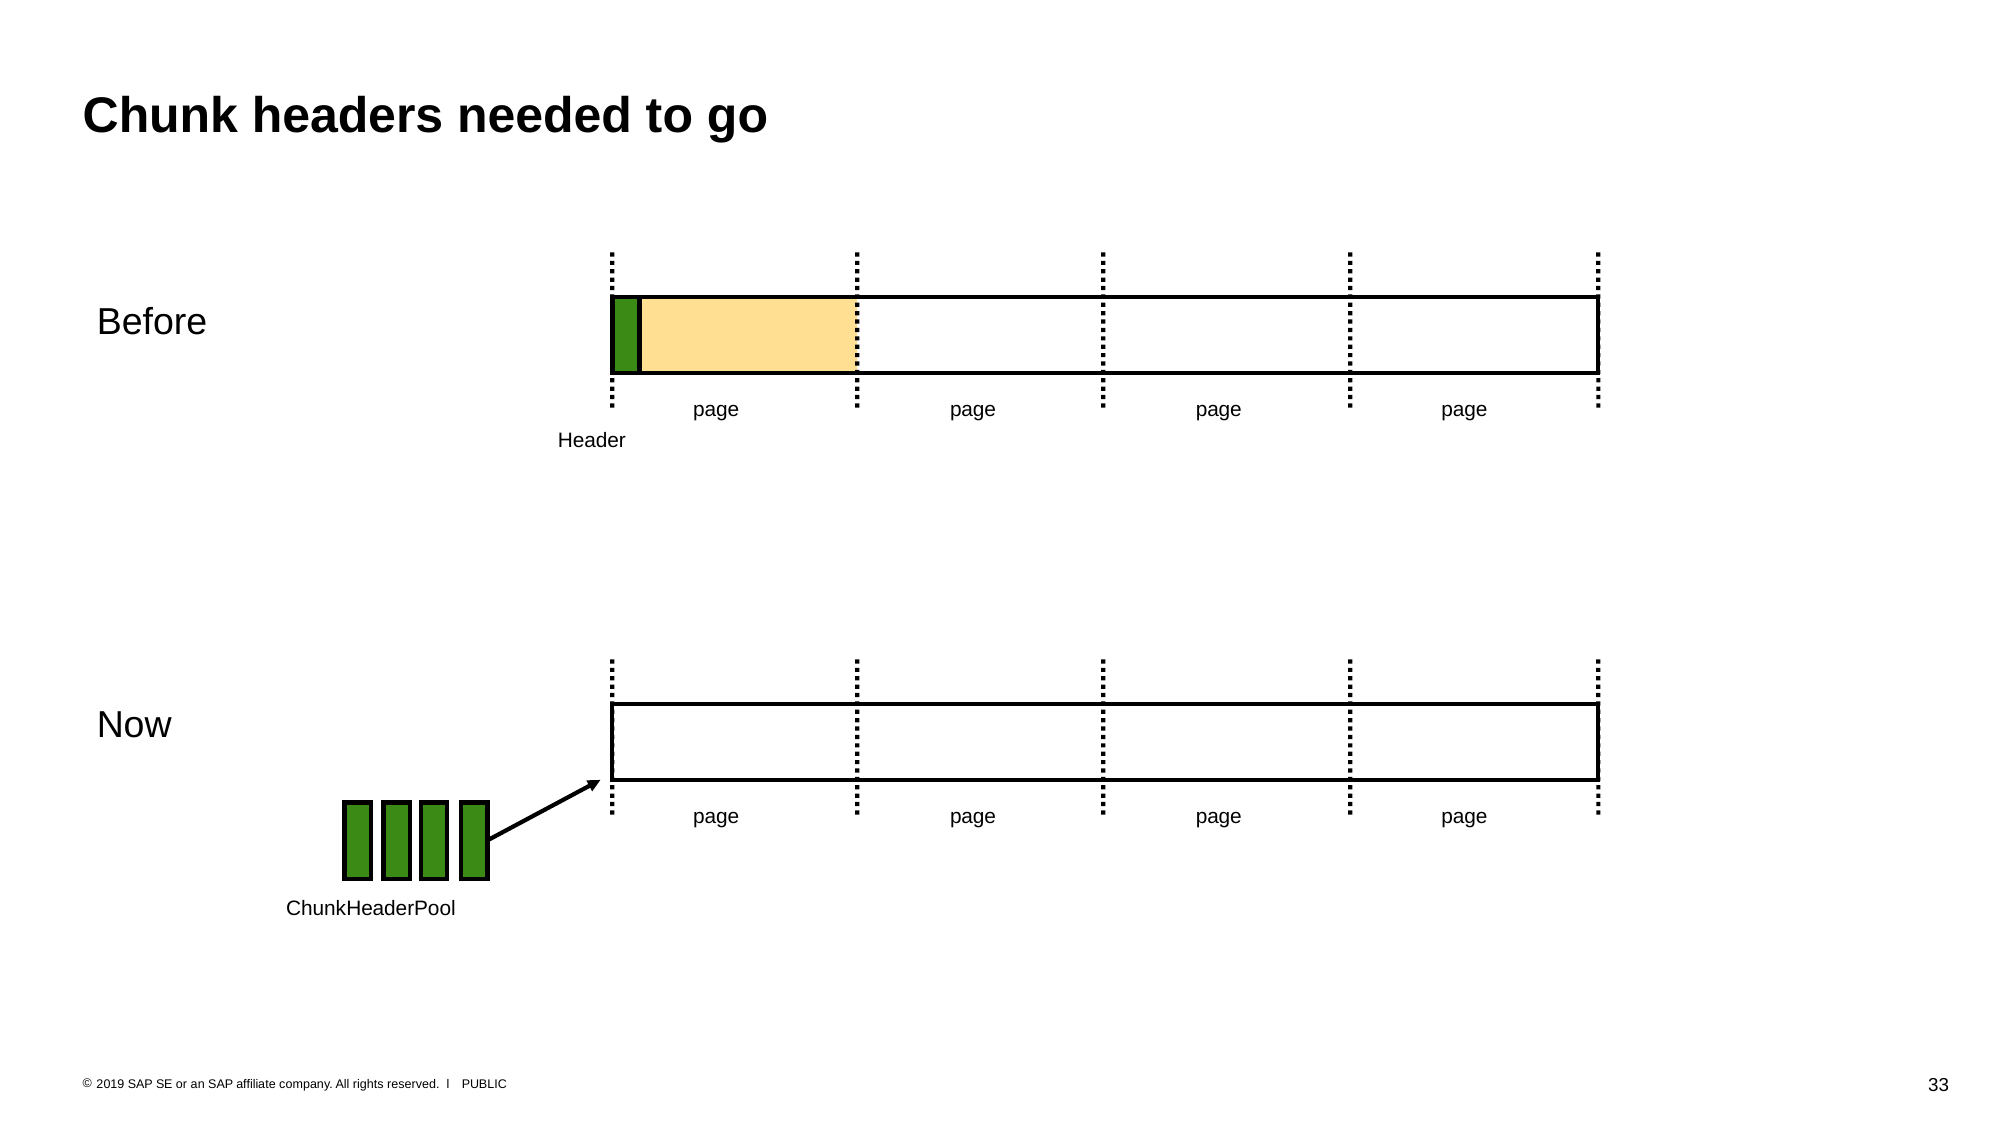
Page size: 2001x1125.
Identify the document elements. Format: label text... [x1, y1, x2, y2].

text_box [344, 802, 371, 879]
text_box [614, 706, 858, 778]
text_box page [1441, 802, 1497, 828]
title Chunk headers needed to go [82, 82, 1918, 144]
text_box [383, 802, 410, 879]
text_box page [693, 395, 748, 421]
text_box page [1195, 802, 1251, 828]
text_box Now [96, 699, 315, 745]
text_box Header [557, 426, 626, 452]
text_box [420, 802, 448, 879]
text_box page [949, 395, 1005, 421]
text_box [461, 802, 488, 879]
text_box [613, 297, 858, 374]
text_box page [1441, 395, 1497, 421]
text_box page [693, 802, 748, 828]
text_box ChunkHeaderPool [286, 894, 456, 920]
text_box Before [96, 297, 315, 343]
text_box page [1195, 395, 1251, 421]
text_box page [949, 802, 1005, 828]
